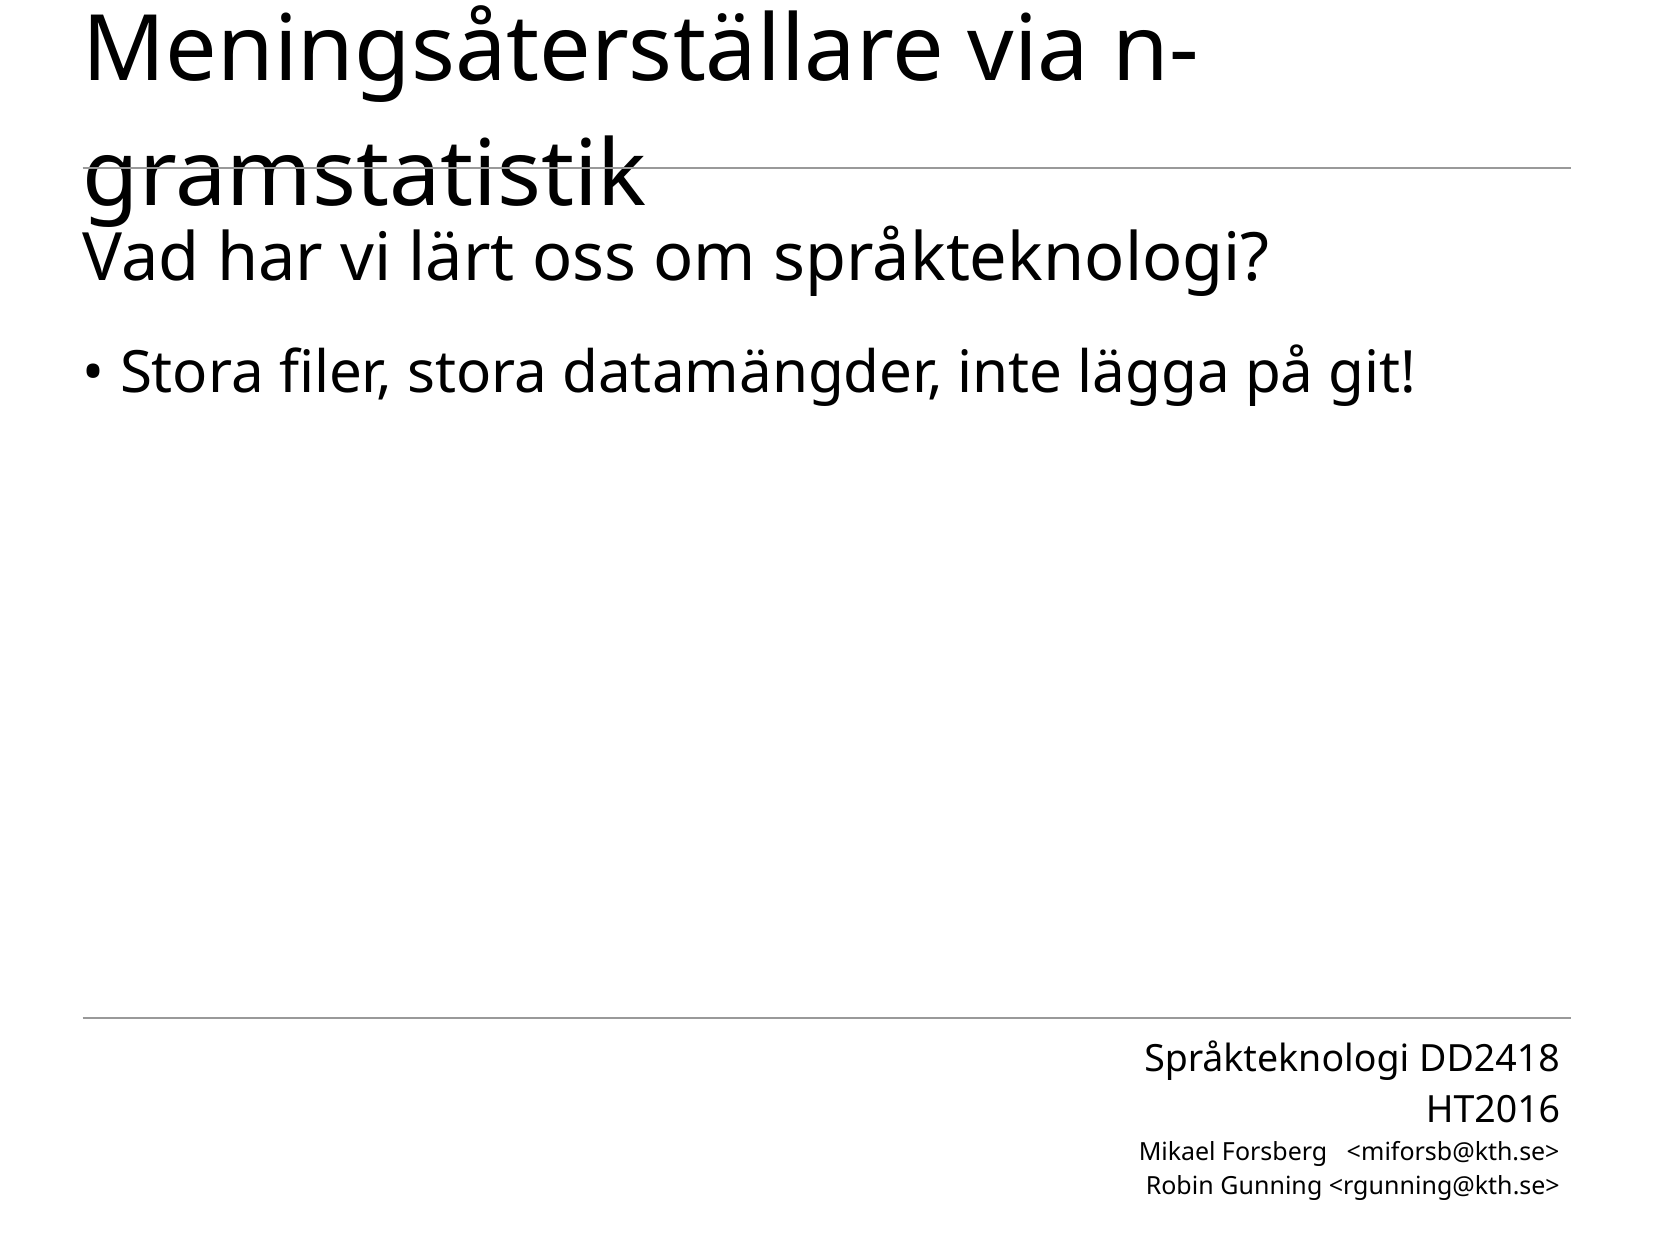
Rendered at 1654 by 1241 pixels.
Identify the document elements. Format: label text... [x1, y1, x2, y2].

title Meningsåterställare via n-gramstatistik [82, 46, 1571, 167]
text_box • Stora filer, stora datamängder, inte lägga på git! [82, 330, 1571, 1010]
text_box Språkteknologi DD2418 HT2016 Mikael Forsberg <miforsb@kth.se> Robin Gunning <rgunning@kth.se> [1020, 1024, 1576, 1156]
title Vad har vi lärt oss om språkteknologi? [82, 194, 1571, 316]
